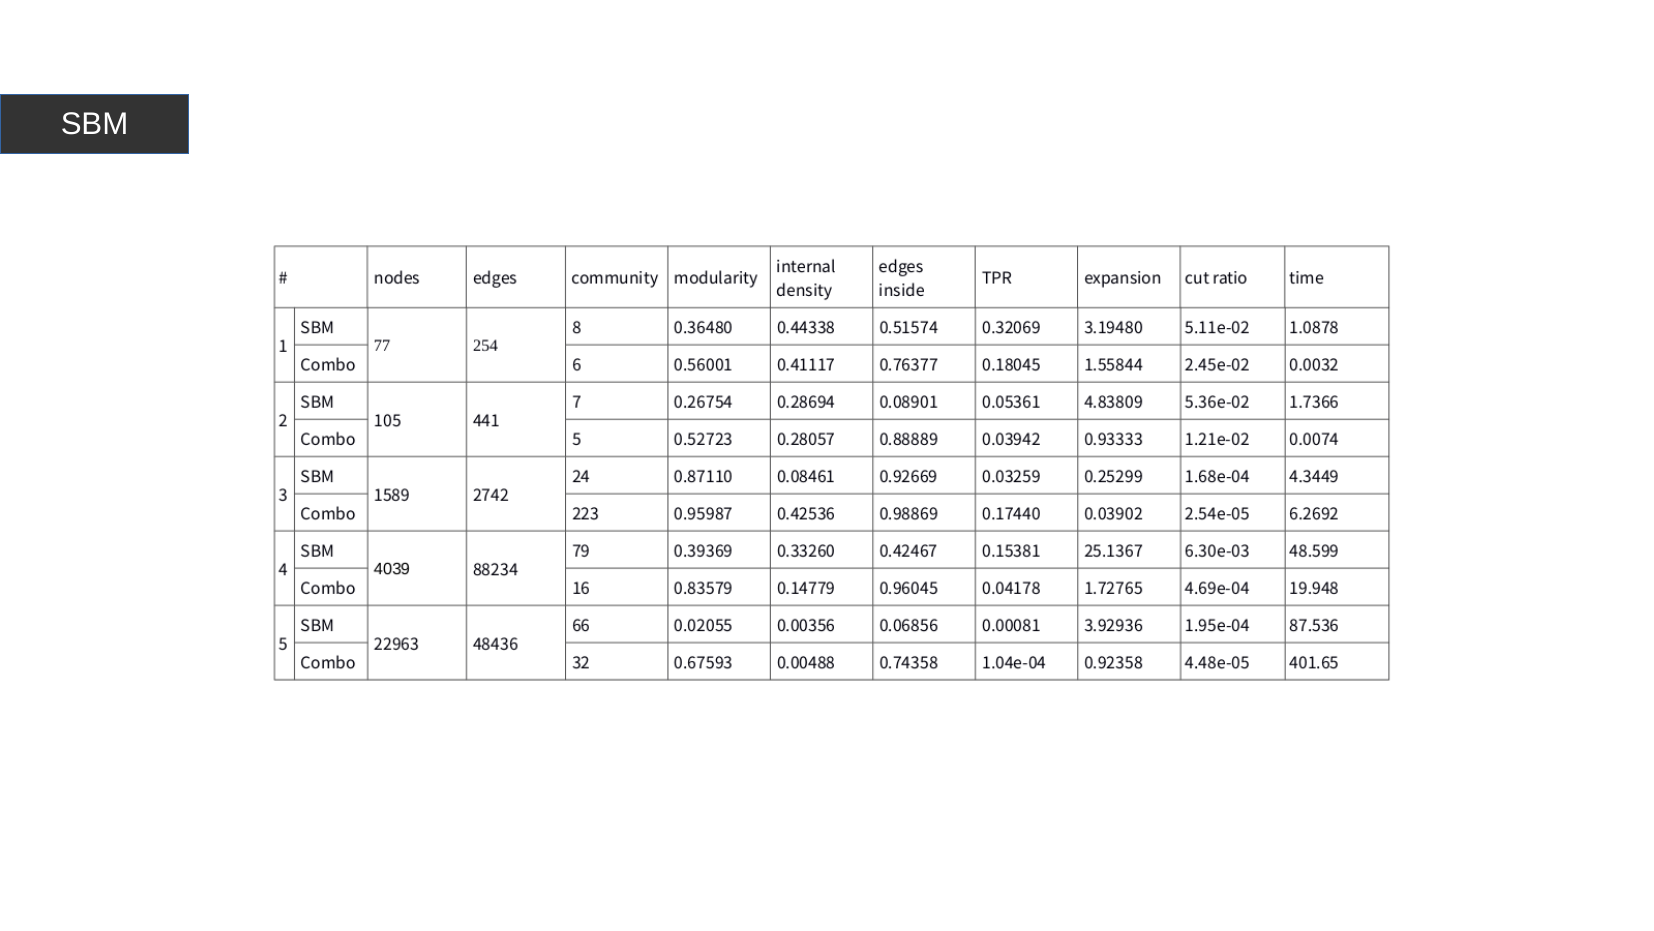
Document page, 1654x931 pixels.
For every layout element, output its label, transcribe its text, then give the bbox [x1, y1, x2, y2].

picture [259, 234, 1394, 696]
text_box SBM [0, 94, 189, 154]
